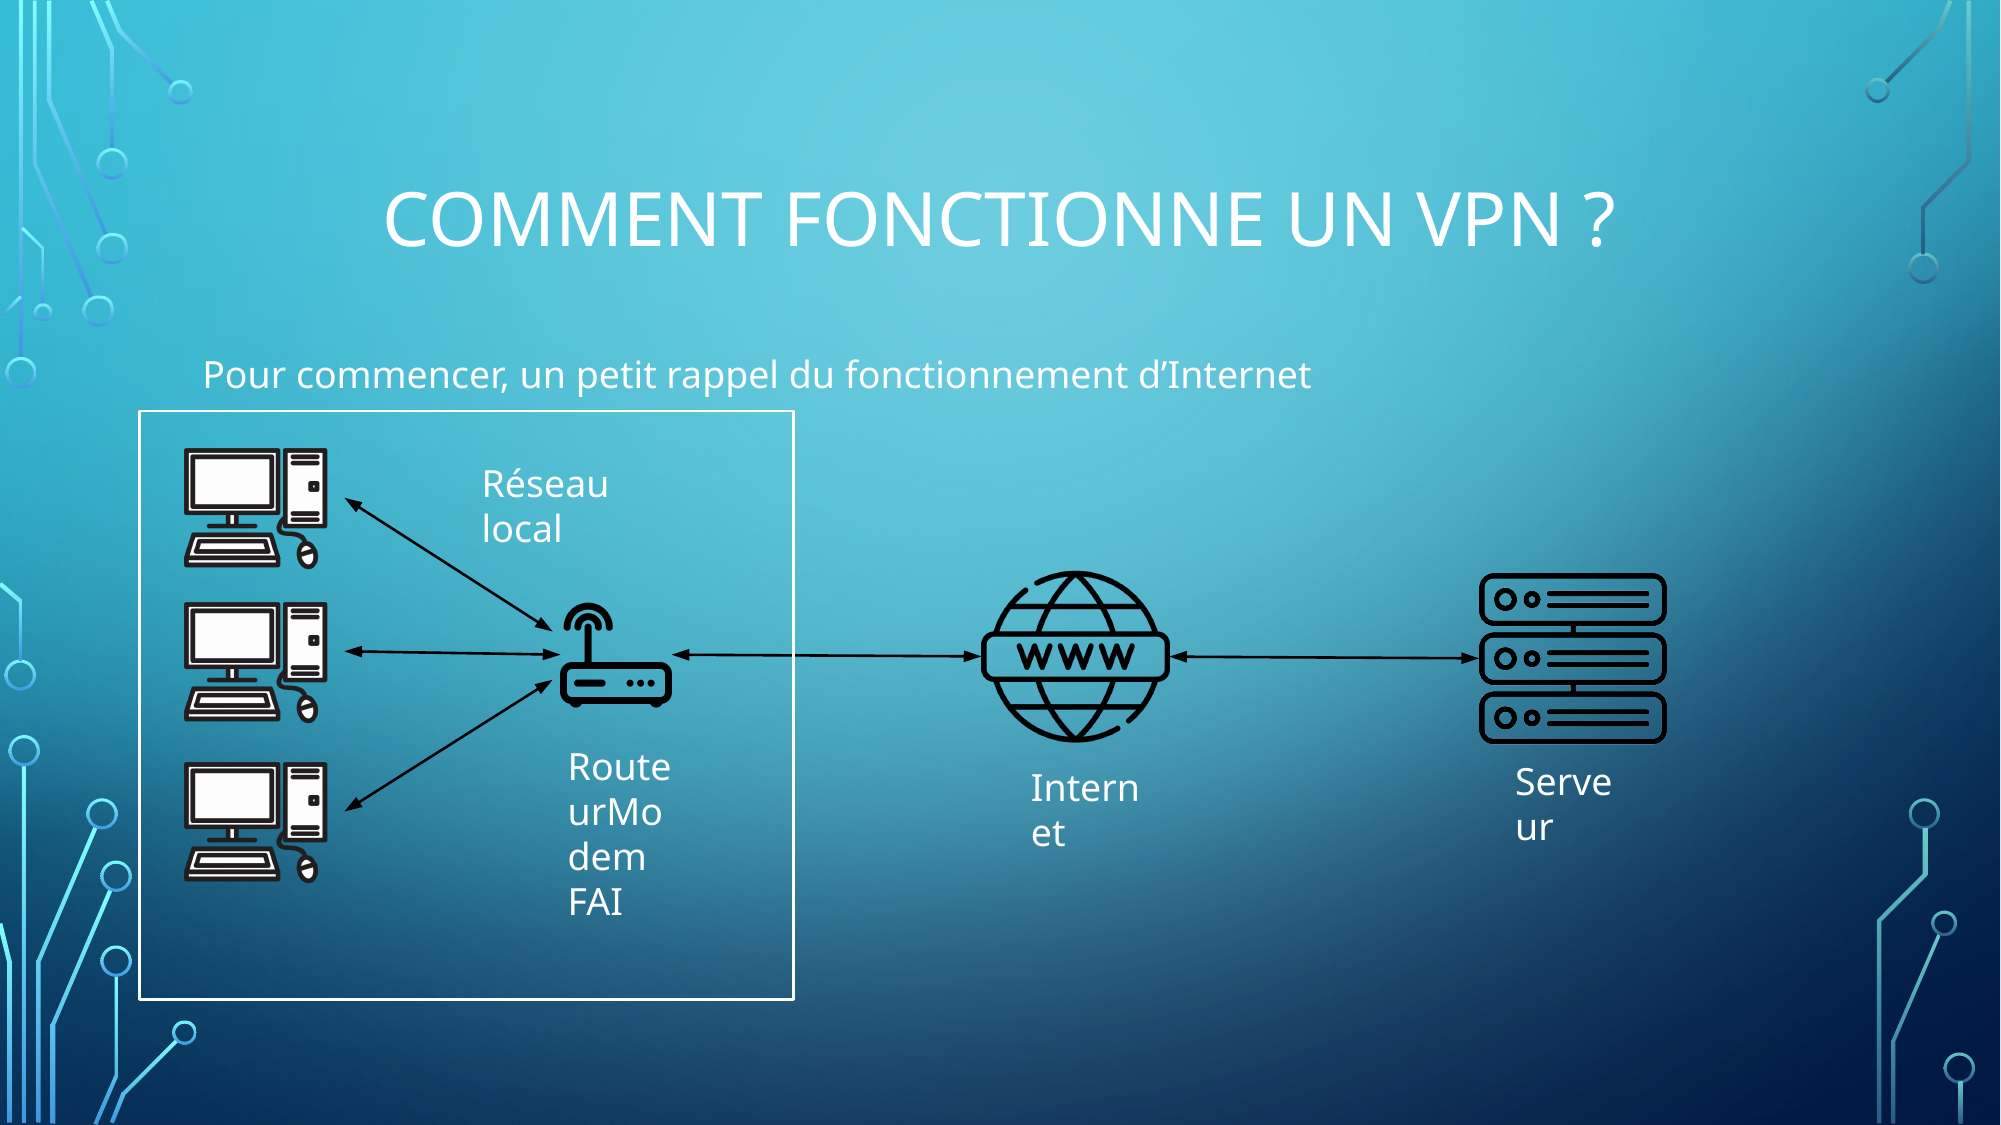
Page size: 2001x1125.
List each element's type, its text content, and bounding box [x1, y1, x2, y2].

text_box RouteurModem FAI [552, 735, 699, 888]
picture [560, 599, 672, 711]
picture [166, 412, 345, 901]
picture [1479, 564, 1667, 753]
text_box Réseau local [466, 452, 709, 514]
text_box Serveur [1500, 750, 1646, 812]
text_box Internet [1015, 756, 1162, 818]
picture [981, 562, 1170, 751]
text_box Pour commencer, un petit rappel du fonctionnement d’Internet [187, 343, 1813, 405]
title Comment fonctionne un VPN ? [187, 101, 1813, 343]
